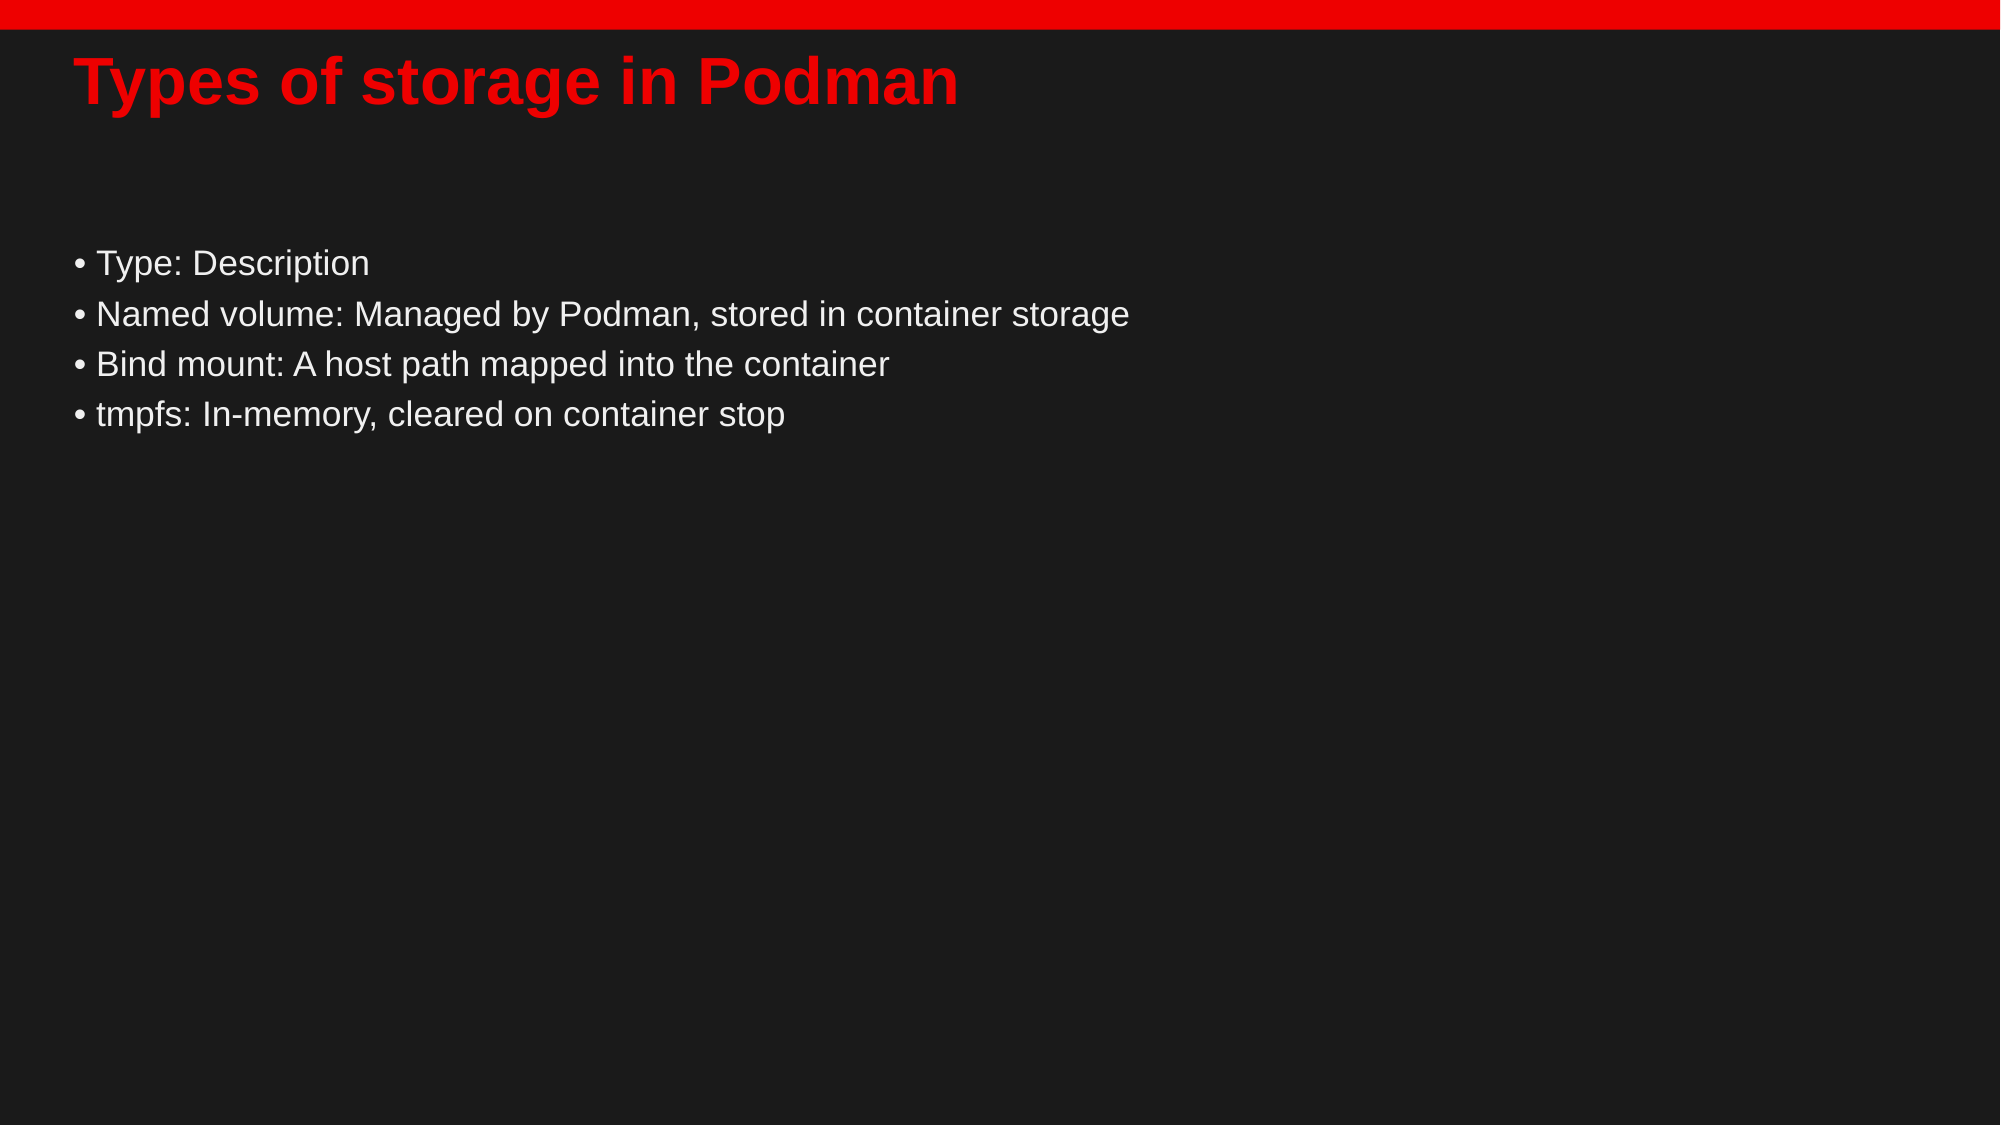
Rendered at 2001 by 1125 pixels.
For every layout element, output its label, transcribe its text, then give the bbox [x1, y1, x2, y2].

text_box • Type: Description • Named volume: Managed by Podman, stored in container storage • Bind mount: A host path mapped into the container • tmpfs: In-memory, cleared on container stop [59, 236, 1942, 1037]
text_box [0, 0, 2001, 30]
text_box Types of storage in Podman [59, 36, 1942, 208]
